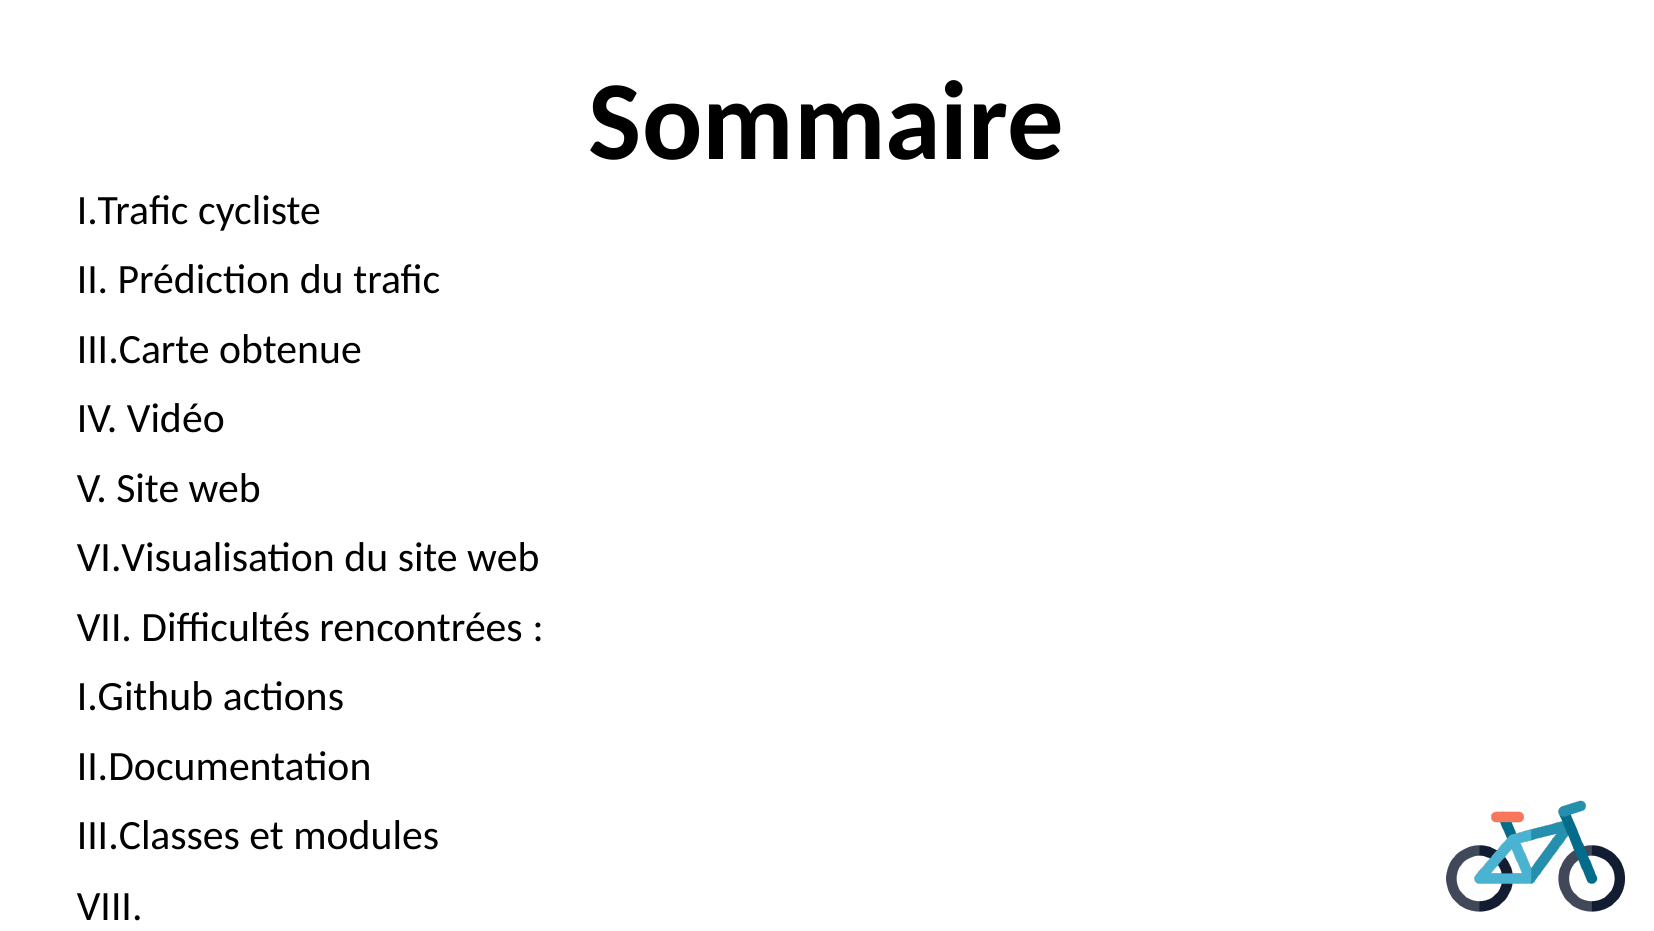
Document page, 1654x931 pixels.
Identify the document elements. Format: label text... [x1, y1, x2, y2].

picture [1446, 767, 1625, 931]
list Trafic cycliste Prédiction du trafic Carte obtenue Vidéo Site web Visualisation du site web Difficultés rencontrées : Github actions Documentation Classes et modules [76, 192, 1595, 886]
title Sommaire [82, 37, 1571, 192]
